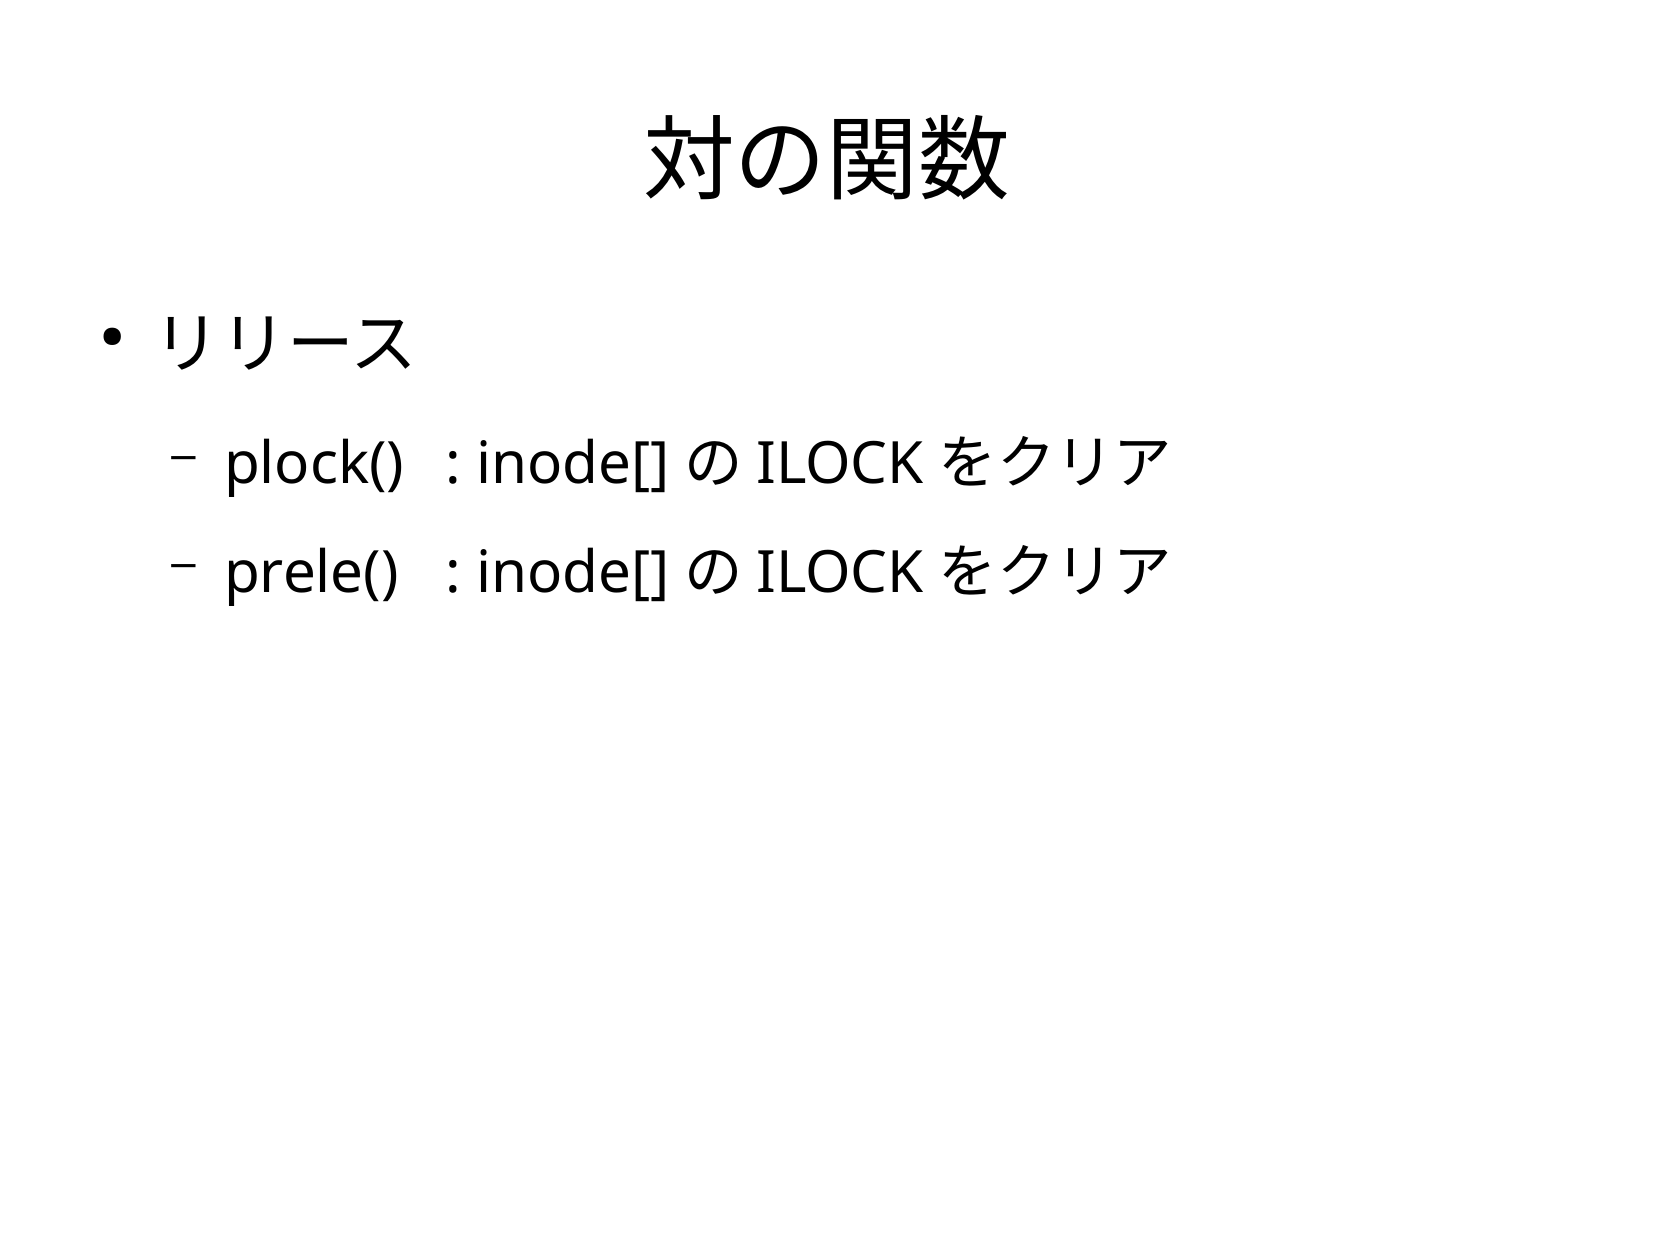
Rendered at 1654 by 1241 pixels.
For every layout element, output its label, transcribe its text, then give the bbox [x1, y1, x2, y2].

title 対の関数 [82, 49, 1571, 257]
list リリース plock() : inode[] の ILOCK をクリア prele() : inode[] の ILOCK をクリア [82, 290, 1538, 1010]
